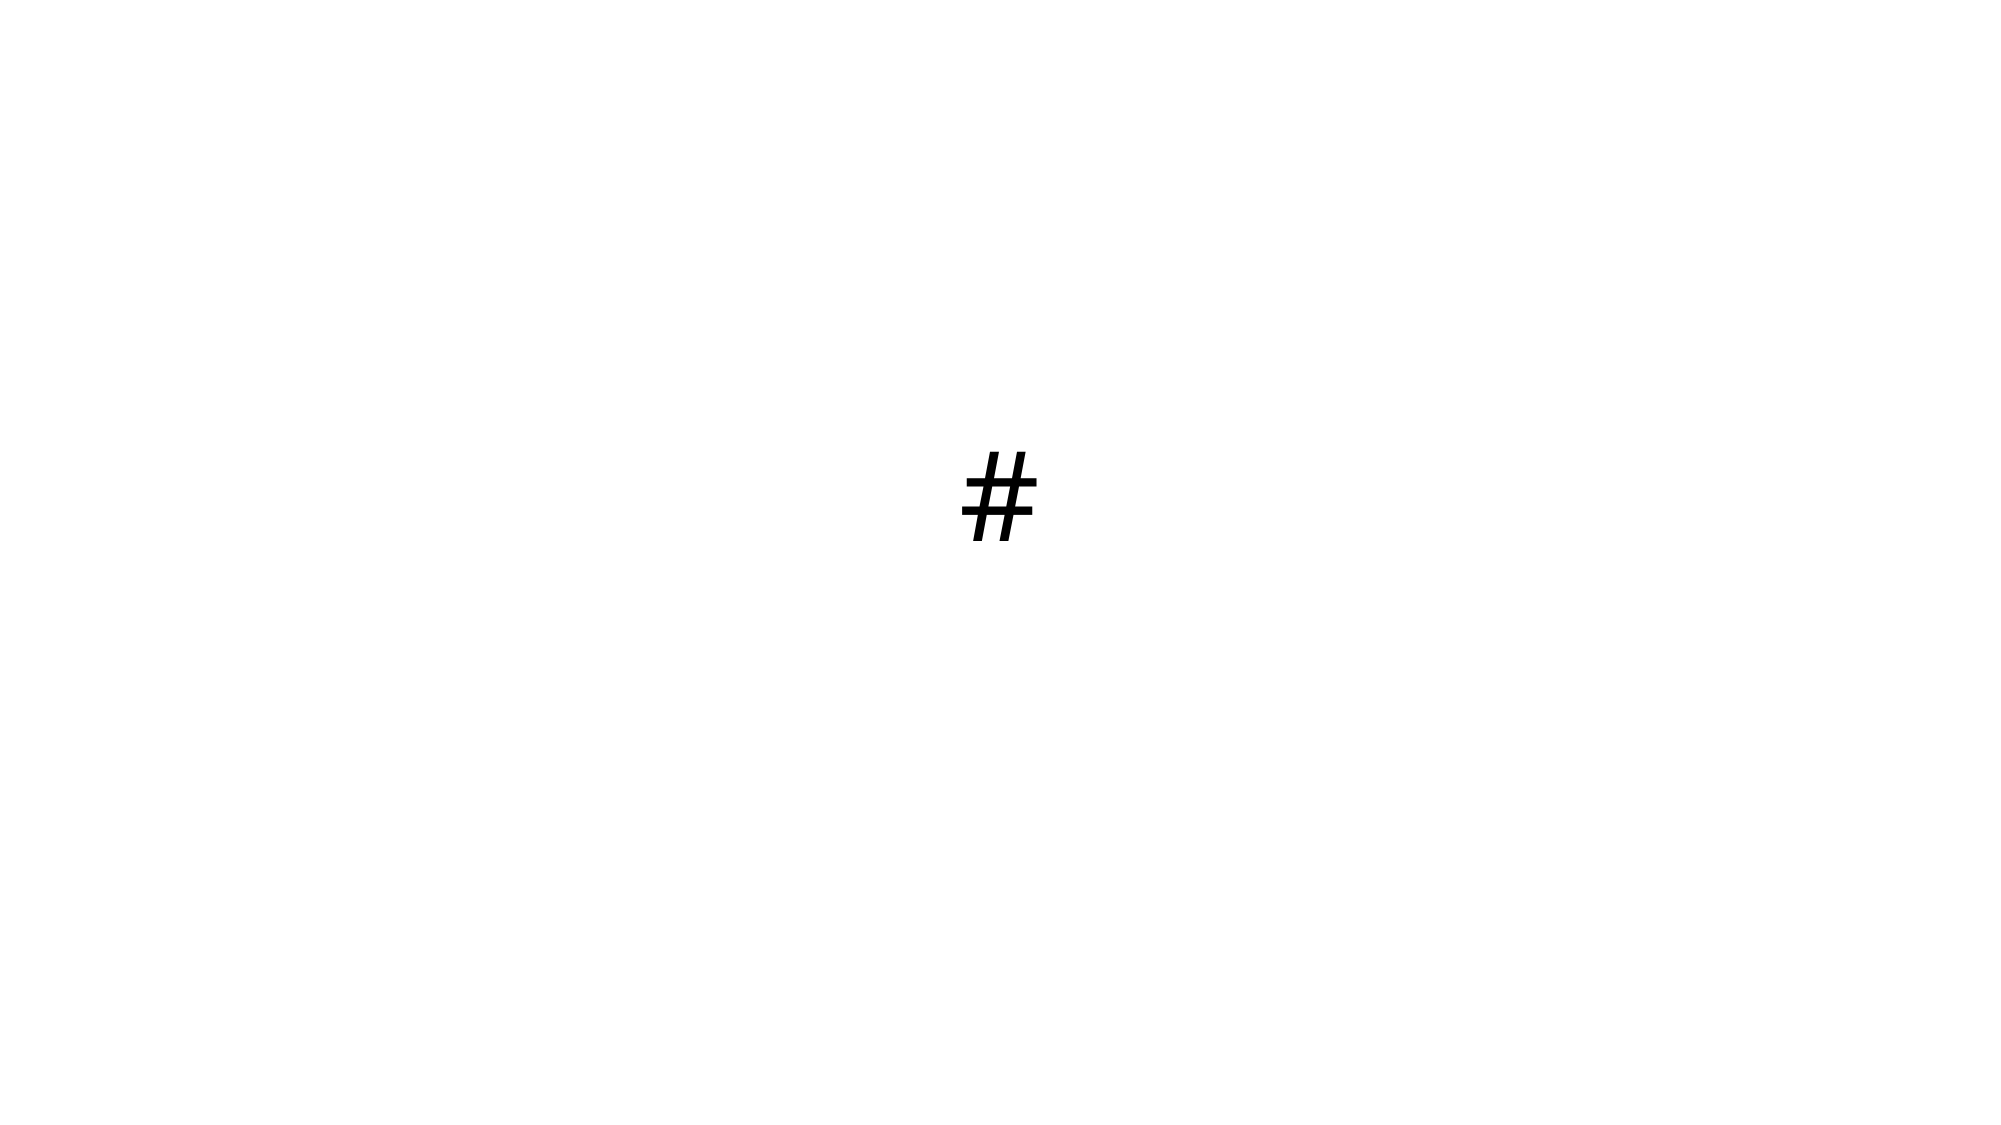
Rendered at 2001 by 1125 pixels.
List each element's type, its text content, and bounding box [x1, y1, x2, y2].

title # [249, 184, 1750, 576]
